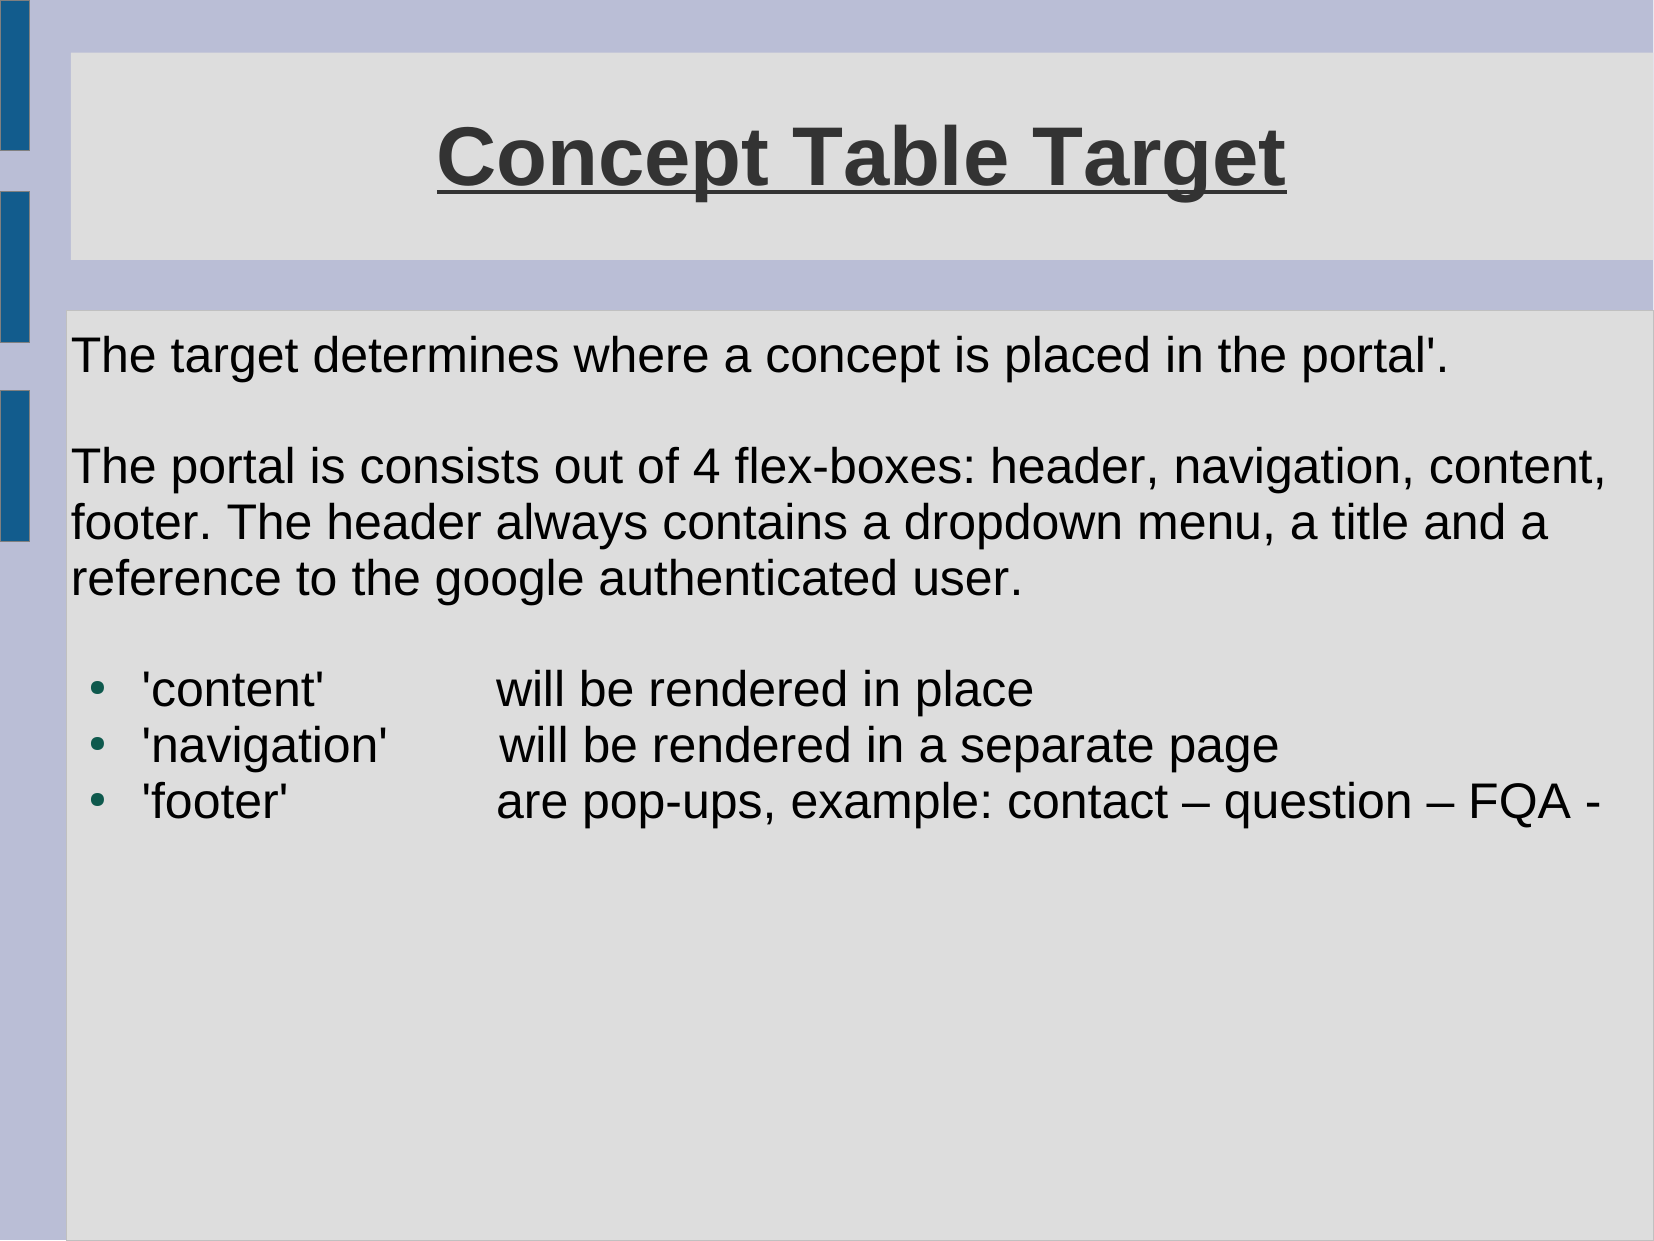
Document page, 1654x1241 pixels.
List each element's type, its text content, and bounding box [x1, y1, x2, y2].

title Concept Table Target [70, 52, 1654, 260]
list The target determines where a concept is placed in the portal'. The portal is consists out of 4 flex-boxes: header, navigation, content, footer. The header always contains a dropdown menu, a title and a reference to the google authenticated user. 'content' will be rendered in place 'navigation' will be rendered in a separate page 'footer' are pop-ups, example: contact – question – FQA - [70, 327, 1654, 1241]
